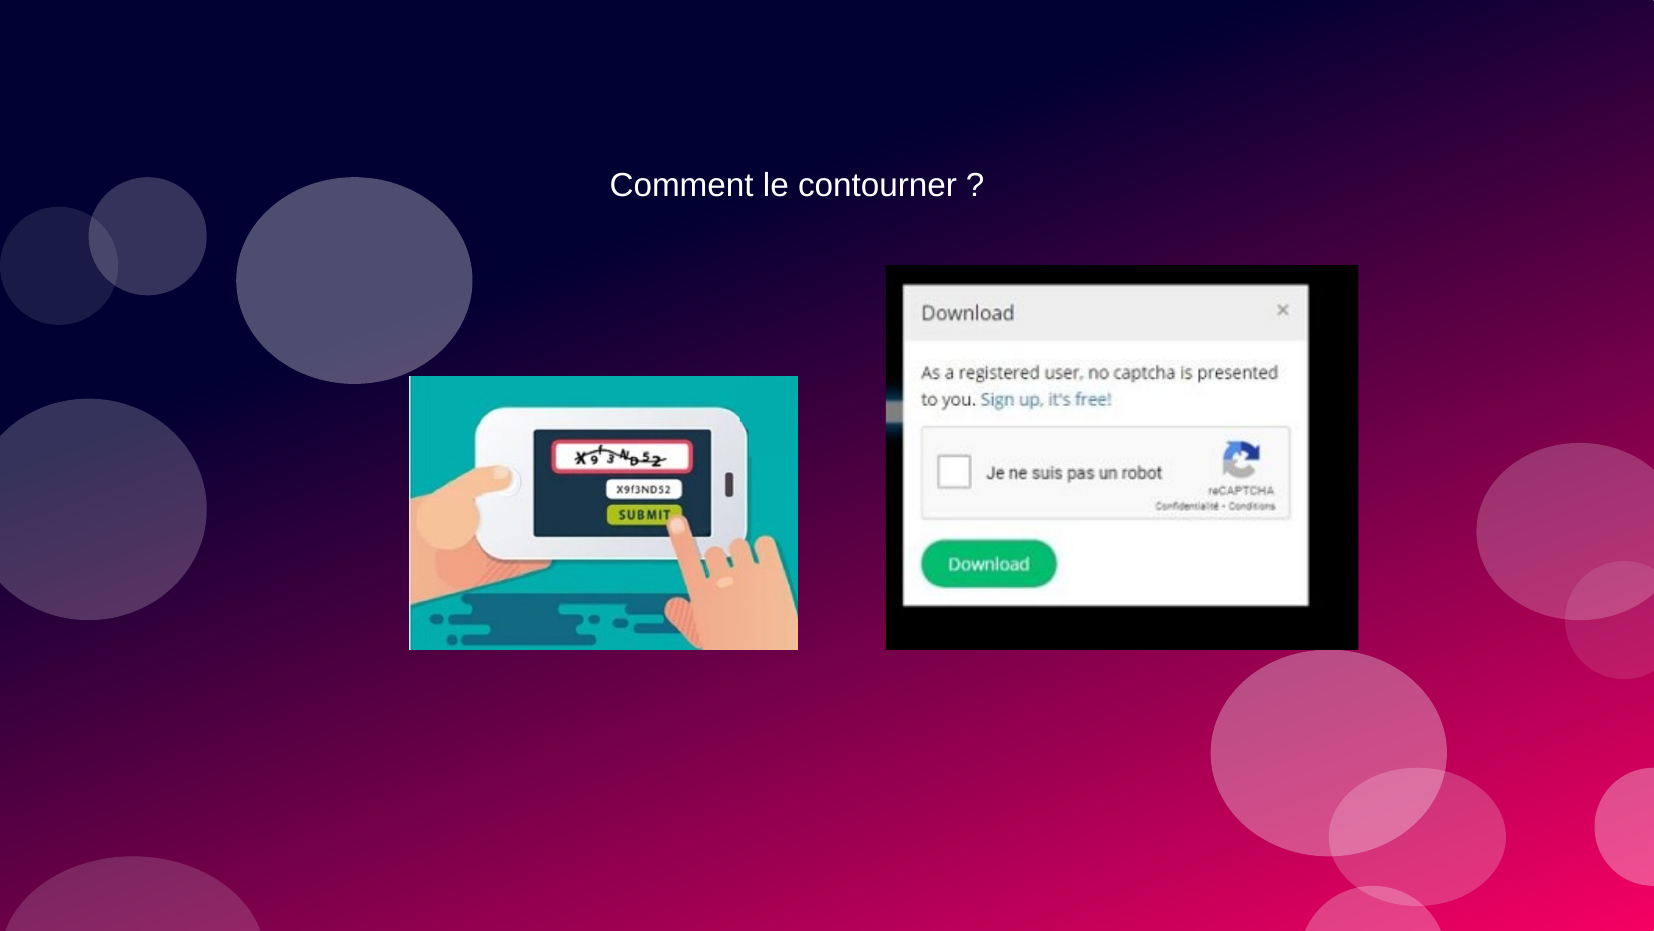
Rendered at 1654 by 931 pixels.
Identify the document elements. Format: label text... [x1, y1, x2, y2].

title Comment le contourner ? [59, 103, 1536, 266]
picture [409, 376, 798, 650]
picture [885, 265, 1359, 650]
